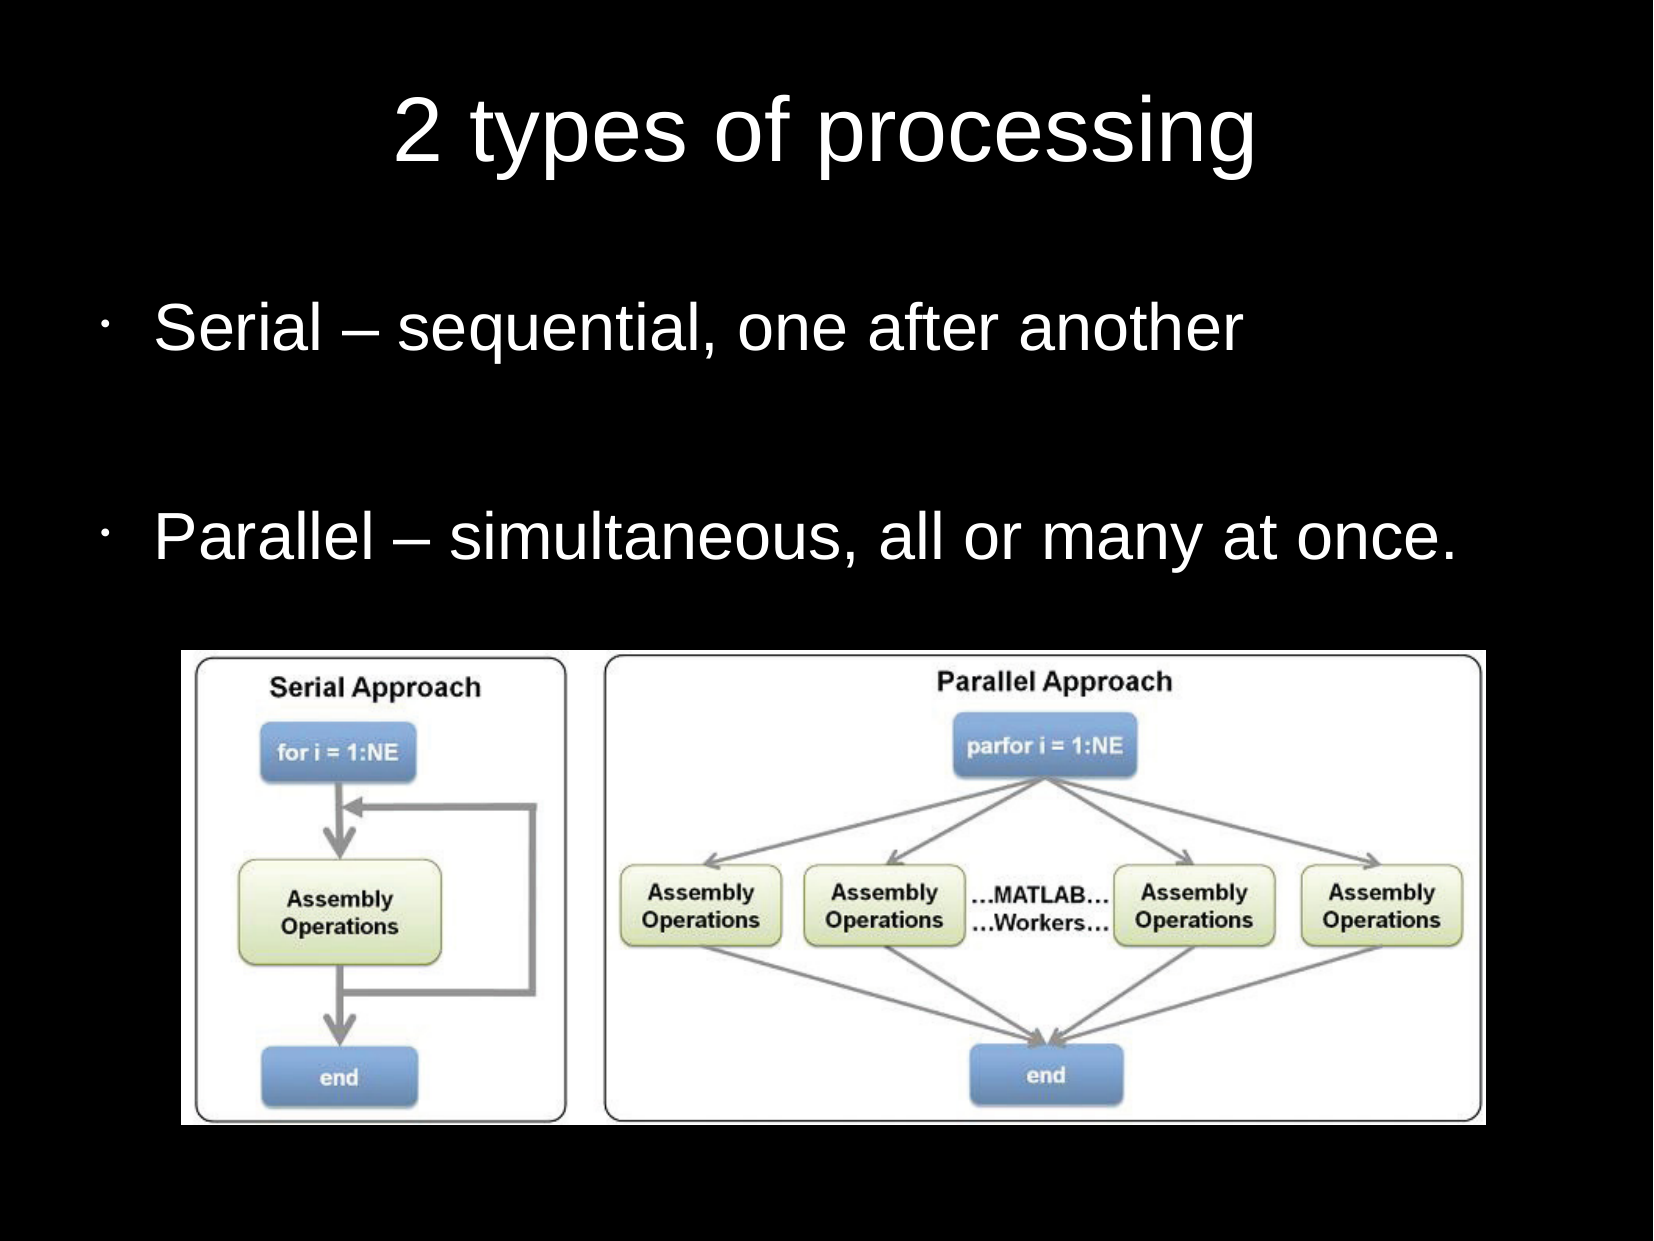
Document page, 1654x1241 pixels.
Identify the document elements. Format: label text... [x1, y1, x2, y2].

picture [181, 650, 1486, 1126]
title 2 types of processing [82, 49, 1571, 211]
list Serial – sequential, one after another Parallel – simultaneous, all or many at once. [82, 290, 1571, 1010]
